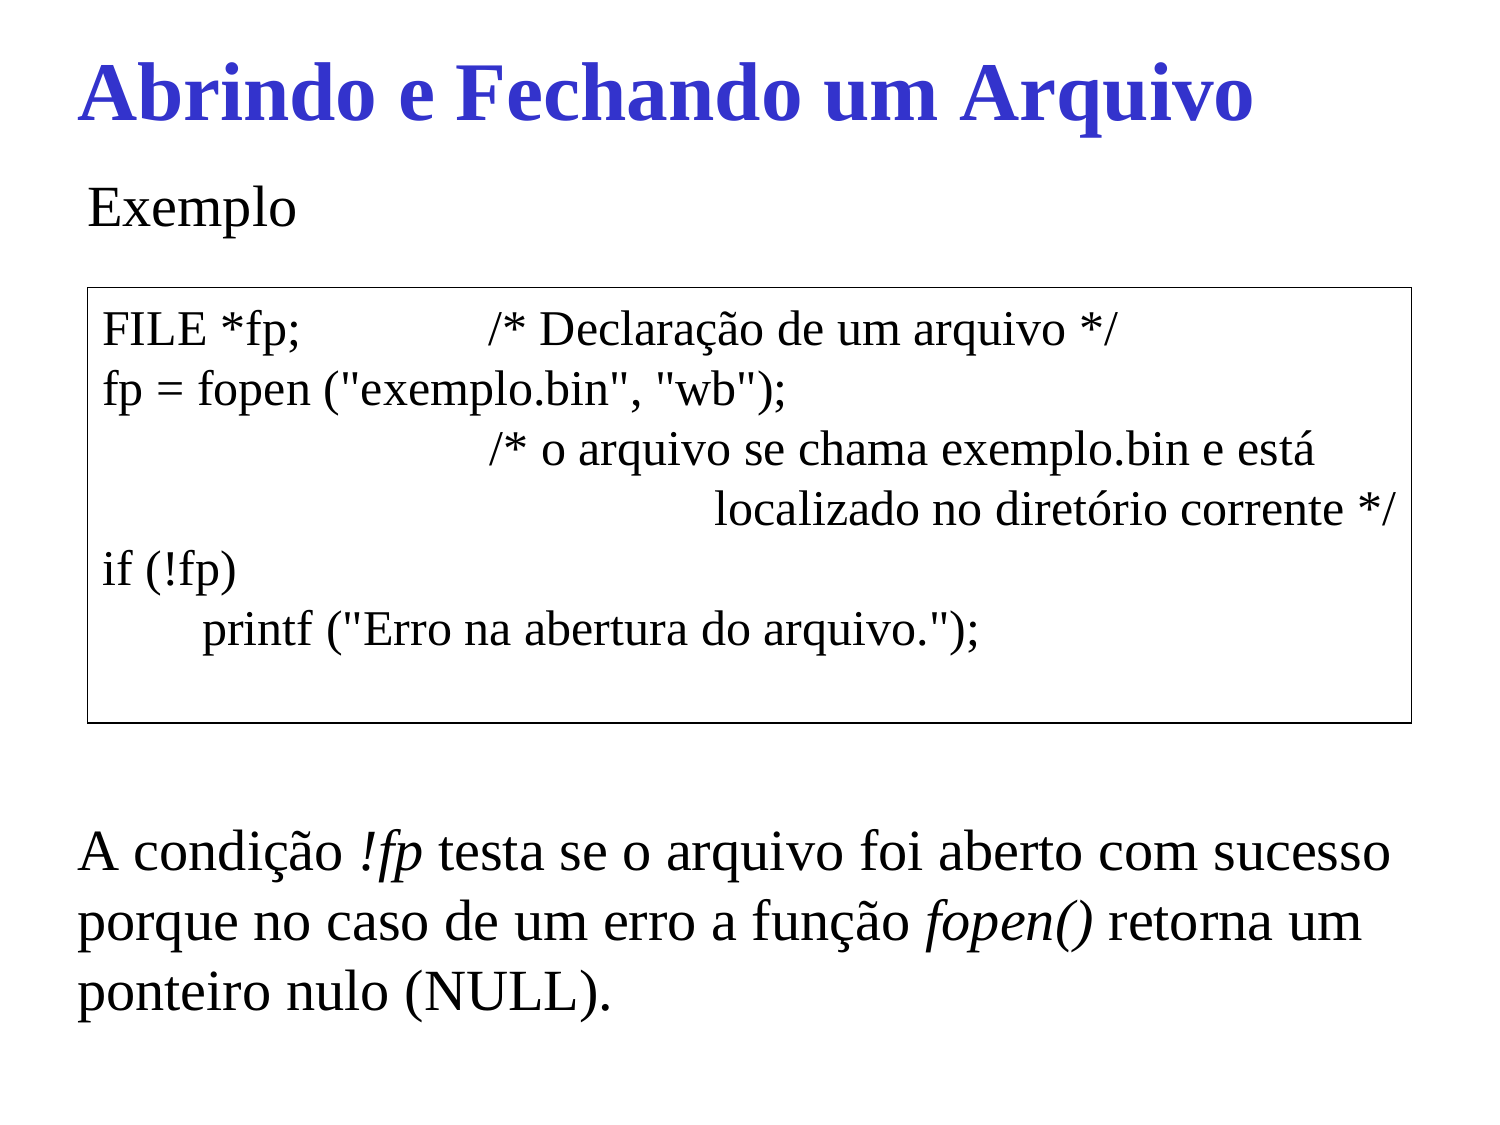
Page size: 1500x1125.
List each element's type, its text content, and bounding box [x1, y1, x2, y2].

text_box A condição !fp testa se o arquivo foi aberto com sucesso porque no caso de um erro a função fopen() retorna um ponteiro nulo (NULL). [62, 804, 1422, 1030]
text_box Exemplo [72, 160, 328, 247]
text_box Abrindo e Fechando um Arquivo [62, 29, 1272, 146]
text_box FILE *fp; /* Declaração de um arquivo */ fp = fopen ("exemplo.bin", "wb"); /* o arquivo se chama exemplo.bin e está localizado no diretório corrente */ if (!fp) printf ("Erro na abertura do arquivo."); [87, 287, 1412, 723]
